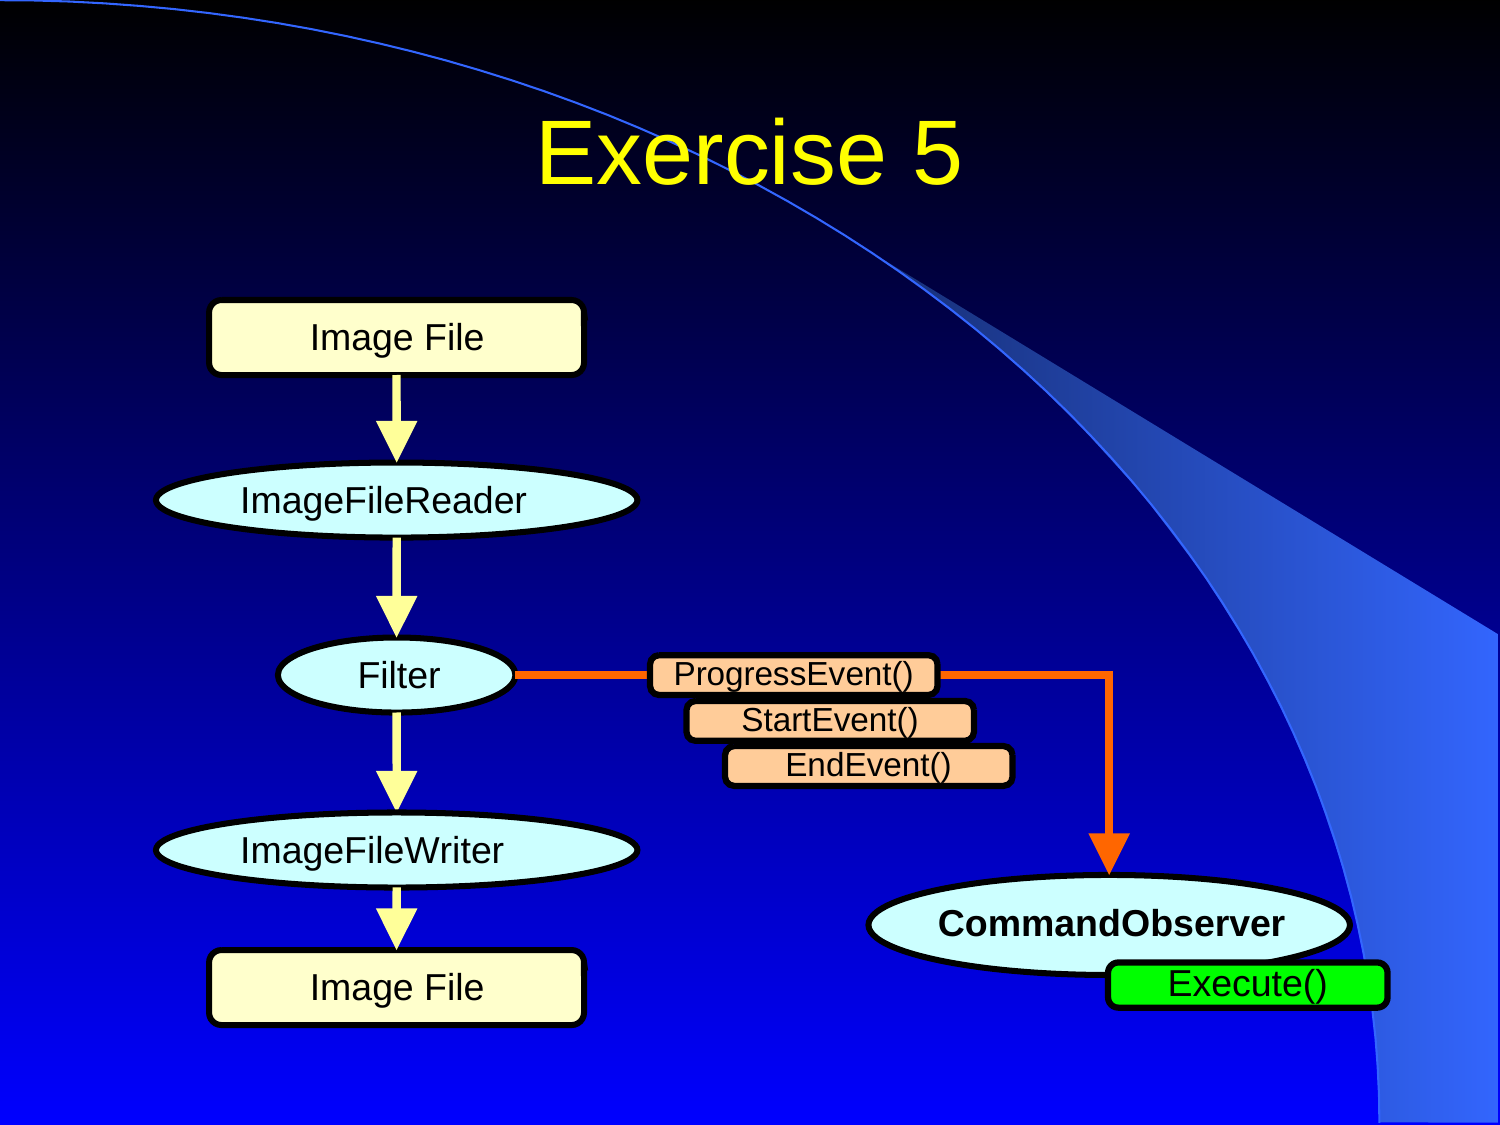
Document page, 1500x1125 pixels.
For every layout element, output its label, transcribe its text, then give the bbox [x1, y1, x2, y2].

text_box Image File [209, 950, 585, 1026]
title Exercise 5 [112, 62, 1388, 250]
text_box Image File [209, 299, 585, 376]
text_box ProgressEvent() [650, 655, 938, 696]
text_box EndEvent() [725, 746, 1013, 786]
text_box ImageFileWriter [155, 812, 638, 888]
text_box CommandObserver [923, 897, 1301, 953]
text_box Filter [277, 637, 515, 713]
text_box StartEvent() [686, 700, 974, 741]
text_box [868, 874, 1350, 975]
text_box ImageFileReader [155, 462, 638, 538]
text_box Execute() [1108, 962, 1388, 1008]
